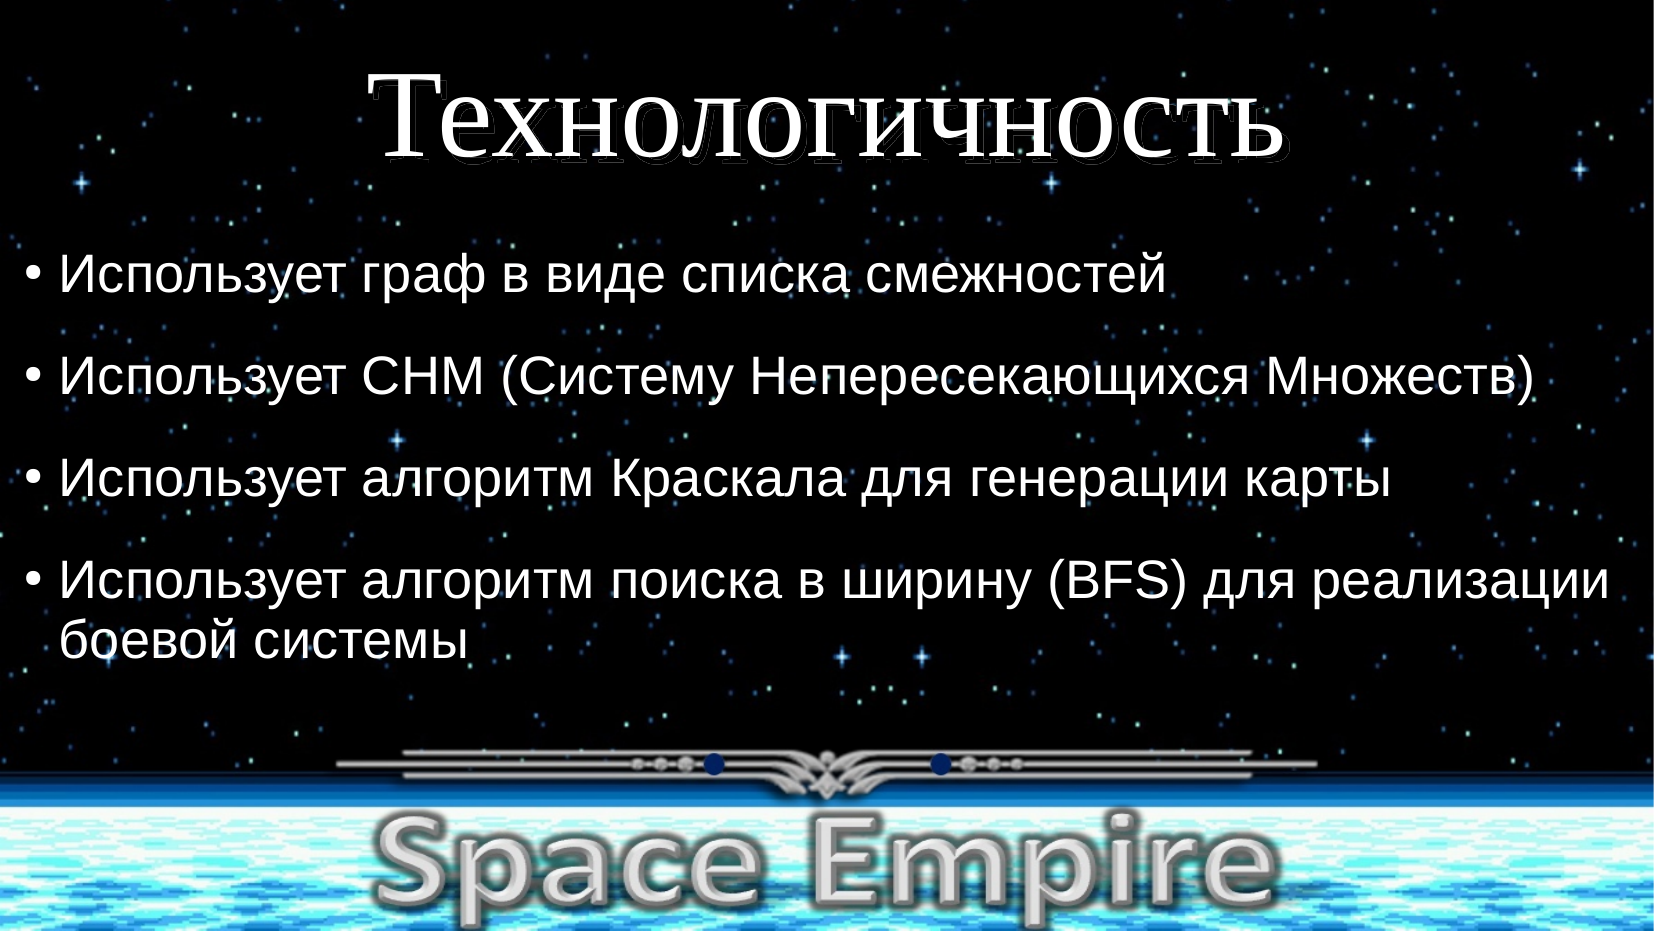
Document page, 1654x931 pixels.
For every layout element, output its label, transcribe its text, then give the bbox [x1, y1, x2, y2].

subtitle Использует граф в виде списка смежностей Использует СНМ (Систему Непересекающихся Множеств) Использует алгоритм Краскала для генерации карты Использует алгоритм поиска в ширину (BFS) для реализации боевой системы [23, 217, 1654, 757]
picture [0, 0, 1654, 931]
title Технологичность [82, 37, 1571, 193]
